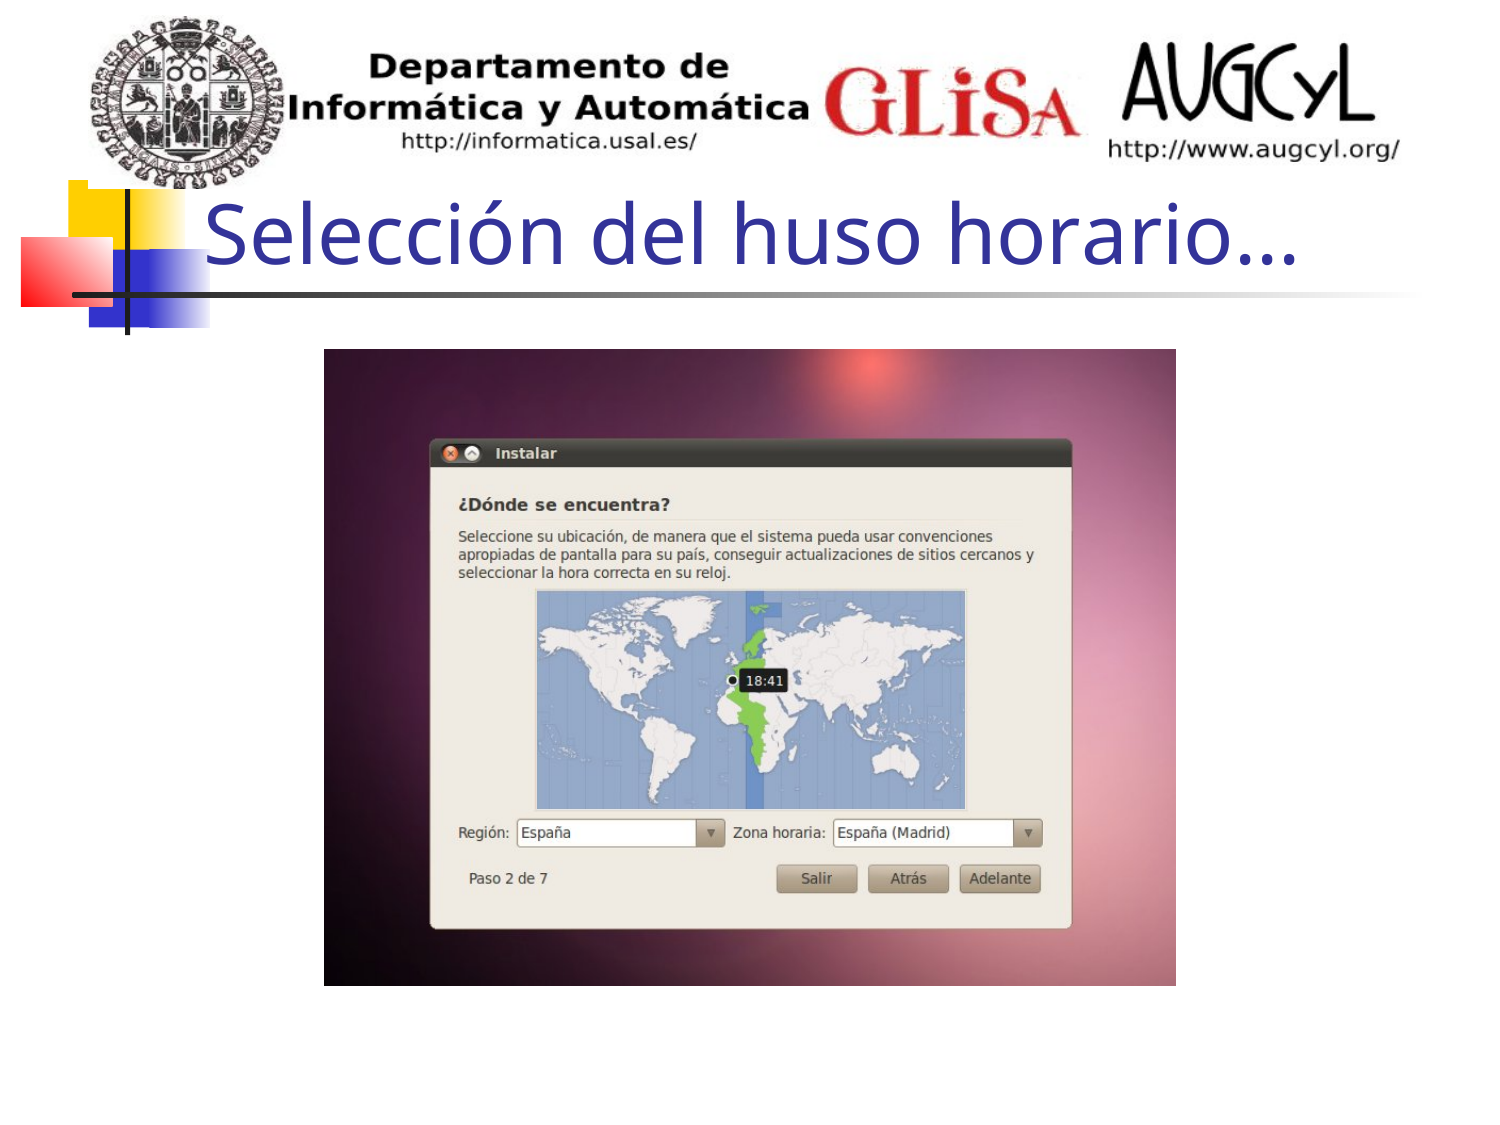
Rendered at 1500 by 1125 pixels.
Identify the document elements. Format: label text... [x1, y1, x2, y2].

picture [88, 15, 1422, 189]
title Selección del huso horario... [188, 101, 1468, 289]
picture [324, 349, 1176, 986]
